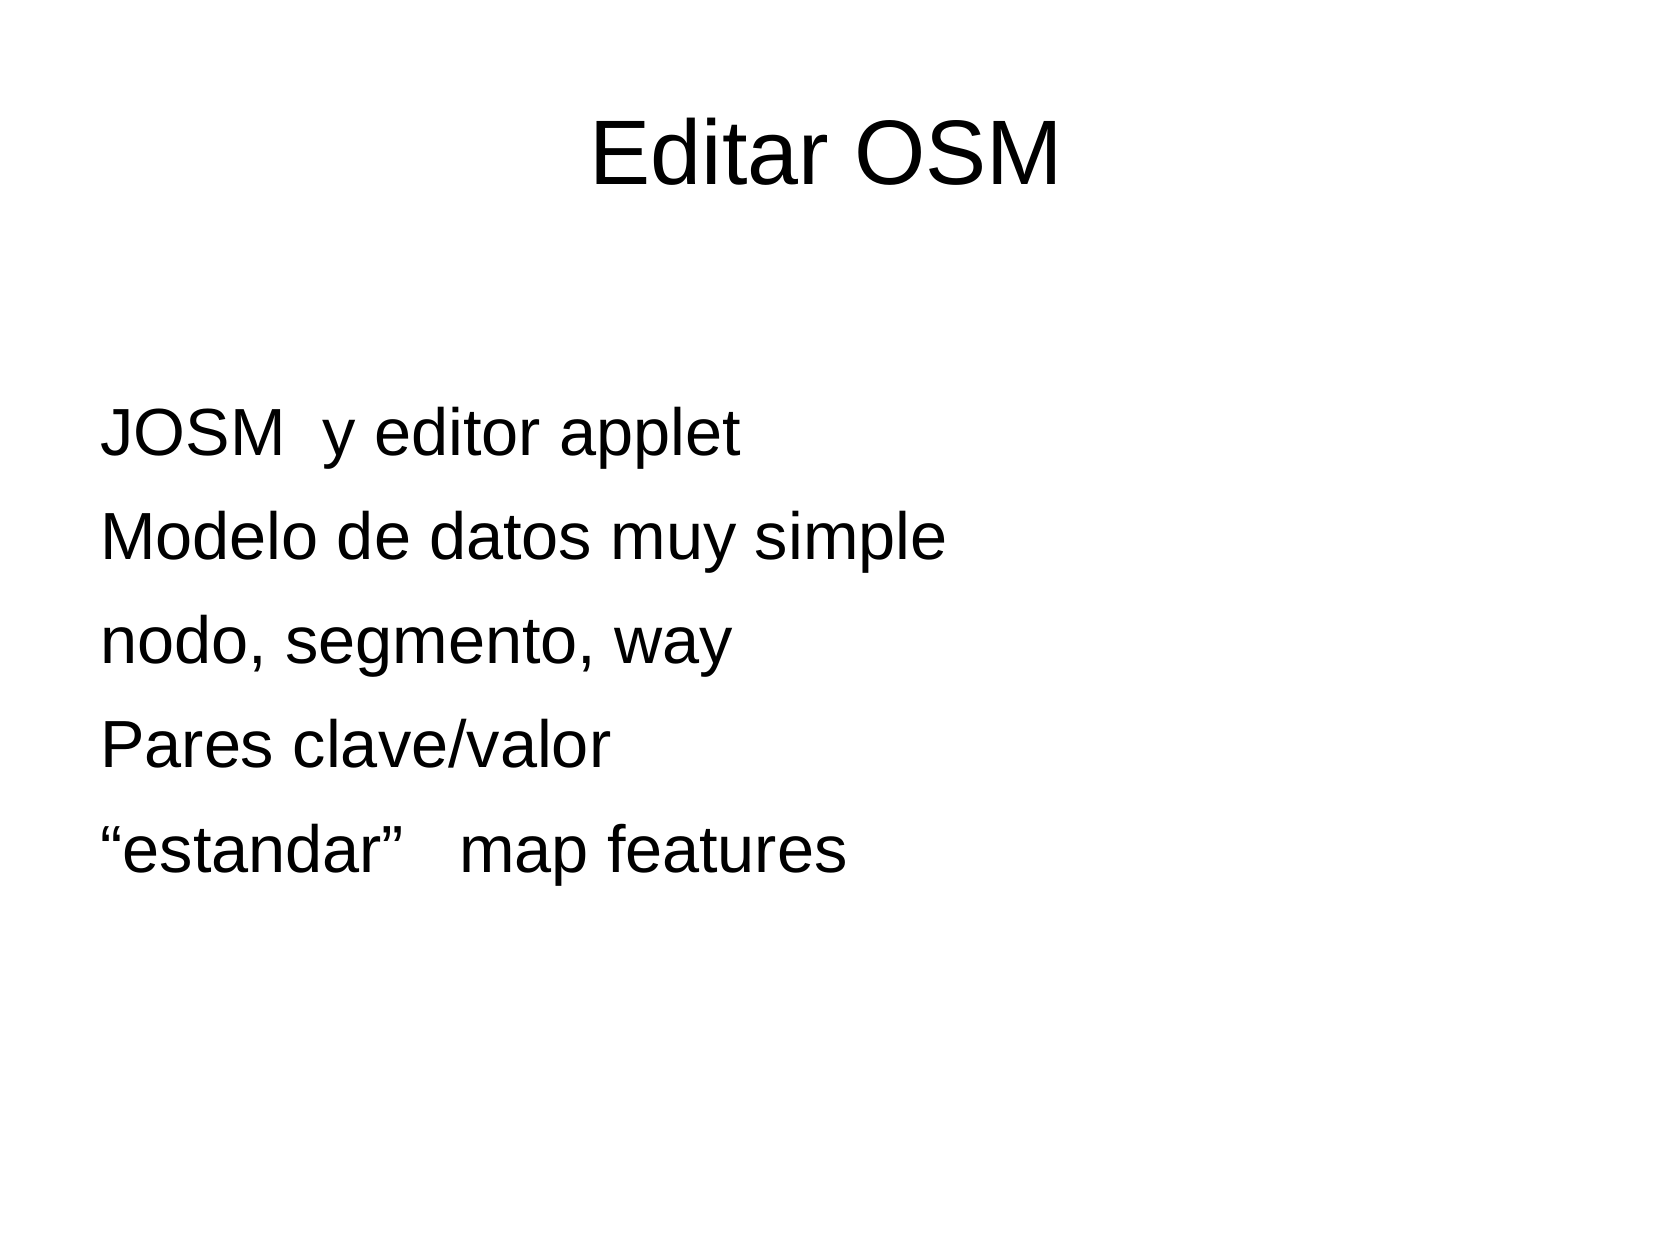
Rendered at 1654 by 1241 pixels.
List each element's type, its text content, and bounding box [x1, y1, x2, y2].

title Editar OSM [82, 56, 1571, 250]
list JOSM y editor applet Modelo de datos muy simple nodo, segmento, way Pares clave/valor “estandar” map features [82, 290, 1571, 1094]
